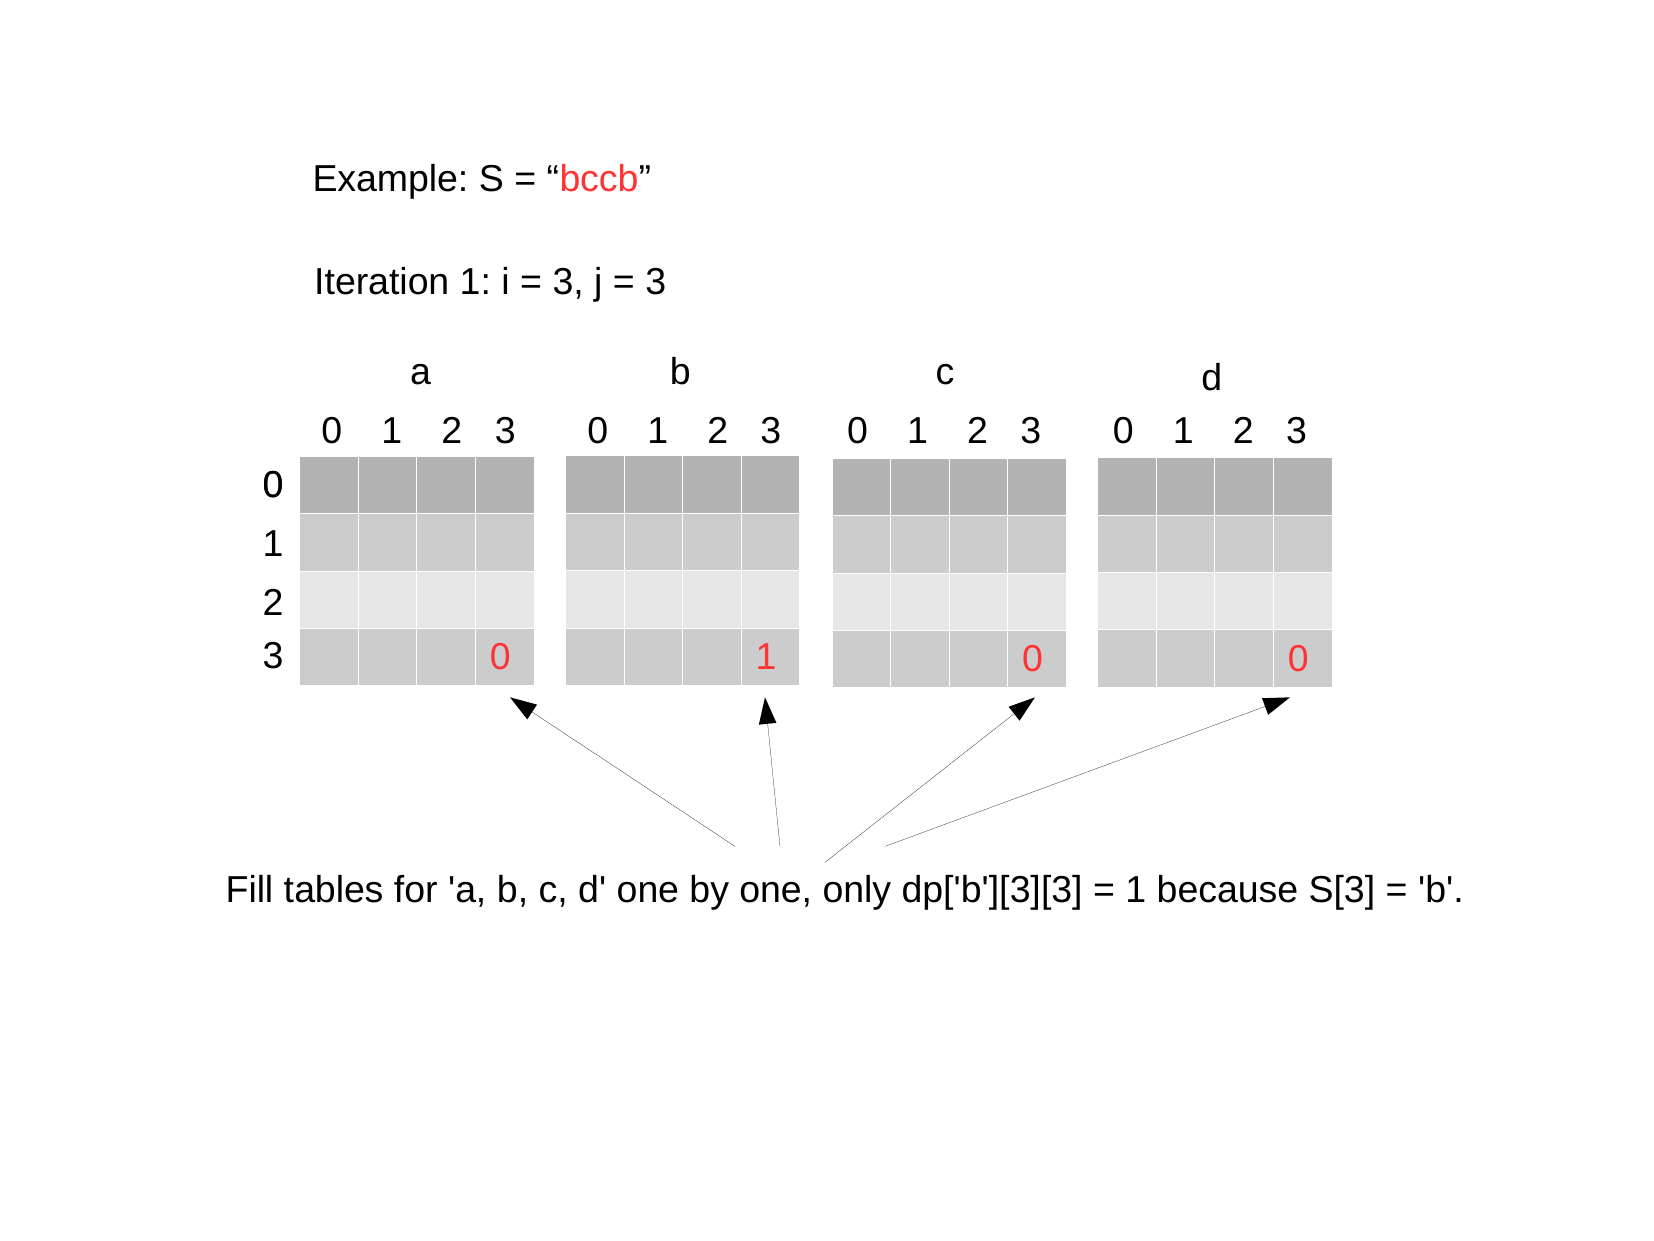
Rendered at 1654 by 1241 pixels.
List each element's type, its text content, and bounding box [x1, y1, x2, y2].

table_cell [1008, 516, 1066, 573]
table_header [625, 460, 682, 513]
table_header [1157, 460, 1214, 515]
table_cell [950, 574, 1007, 630]
table_cell [1098, 630, 1156, 687]
text_box 0 [1098, 402, 1158, 460]
table_cell [1274, 516, 1332, 572]
table_header [308, 460, 358, 513]
table_cell [833, 631, 890, 687]
table_header [683, 460, 741, 513]
table_cell [417, 572, 475, 628]
table_cell [566, 571, 624, 628]
table_cell [683, 514, 741, 570]
text_box 1 [892, 402, 952, 460]
table_header [476, 460, 534, 513]
text_box 1 [366, 402, 426, 460]
table_cell [476, 572, 534, 628]
text_box 2 [247, 573, 308, 626]
table_cell [417, 629, 475, 685]
table_cell [625, 571, 682, 628]
table_cell [891, 516, 949, 573]
table_cell [1157, 516, 1214, 572]
table_cell [833, 574, 890, 630]
table_cell [742, 514, 799, 570]
text_box Iteration 1: i = 3, j = 3 [299, 253, 915, 311]
table_cell [359, 572, 416, 628]
table_header [1274, 460, 1332, 515]
table_cell [683, 629, 741, 685]
table_cell [625, 514, 682, 570]
table_header [833, 460, 890, 515]
text_box 3 [1271, 402, 1332, 460]
table_header [1008, 460, 1066, 515]
table_cell [891, 574, 949, 630]
table_cell [417, 514, 475, 571]
table_cell 0 [1008, 631, 1066, 687]
table_cell [1157, 573, 1214, 629]
table_cell [891, 631, 949, 687]
text_box 2 [692, 402, 745, 460]
table_cell [566, 629, 624, 685]
table_cell [1215, 573, 1273, 629]
table_header [891, 460, 949, 515]
text_box Example: S = “bccb” [297, 149, 673, 207]
table_cell [566, 514, 624, 570]
text_box 2 [426, 402, 480, 460]
text_box 1 [632, 402, 692, 460]
text_box 0 [306, 402, 366, 460]
table_cell [308, 514, 358, 571]
text_box d [1186, 349, 1247, 402]
table_cell [950, 631, 1007, 687]
text_box 2 [1218, 402, 1271, 460]
table_cell [359, 514, 416, 571]
table_cell [1157, 630, 1214, 687]
table_cell 0 [476, 629, 534, 685]
table_cell [625, 629, 682, 685]
text_box 0 [832, 402, 892, 460]
table_cell [833, 516, 890, 573]
table_cell [1098, 516, 1156, 572]
table_cell [1098, 573, 1156, 629]
table_header [1215, 460, 1273, 515]
table_cell [950, 516, 1007, 573]
table_cell [742, 571, 799, 628]
text_box c [920, 343, 981, 401]
table_cell 1 [742, 629, 799, 685]
table_cell [300, 572, 358, 628]
text_box 0 [572, 402, 632, 460]
text_box a [395, 343, 456, 401]
text_box Fill tables for 'a, b, c, d' one by one, only dp['b'][3][3] = 1 because S[3] = 'b'. [210, 860, 1486, 918]
text_box 0 [247, 455, 308, 513]
table_cell [359, 629, 416, 685]
table_cell [1008, 574, 1066, 630]
text_box b [655, 343, 716, 401]
table_header [1098, 460, 1156, 515]
text_box 1 [247, 514, 308, 572]
table_cell [1215, 630, 1273, 687]
table_cell [1215, 516, 1273, 572]
text_box 3 [247, 626, 308, 684]
text_box 3 [480, 402, 541, 460]
text_box 3 [745, 402, 806, 460]
table_header [417, 460, 475, 513]
table_cell [300, 629, 358, 685]
text_box 3 [1005, 402, 1066, 460]
table_cell 0 [1274, 630, 1332, 687]
table_header [359, 460, 416, 513]
table_header [566, 456, 624, 513]
table_cell [1274, 573, 1332, 629]
table_header [950, 460, 1007, 515]
text_box 2 [952, 402, 1005, 460]
table_cell [683, 571, 741, 628]
table_cell [476, 514, 534, 571]
text_box 1 [1158, 402, 1218, 460]
table_header [742, 460, 799, 513]
